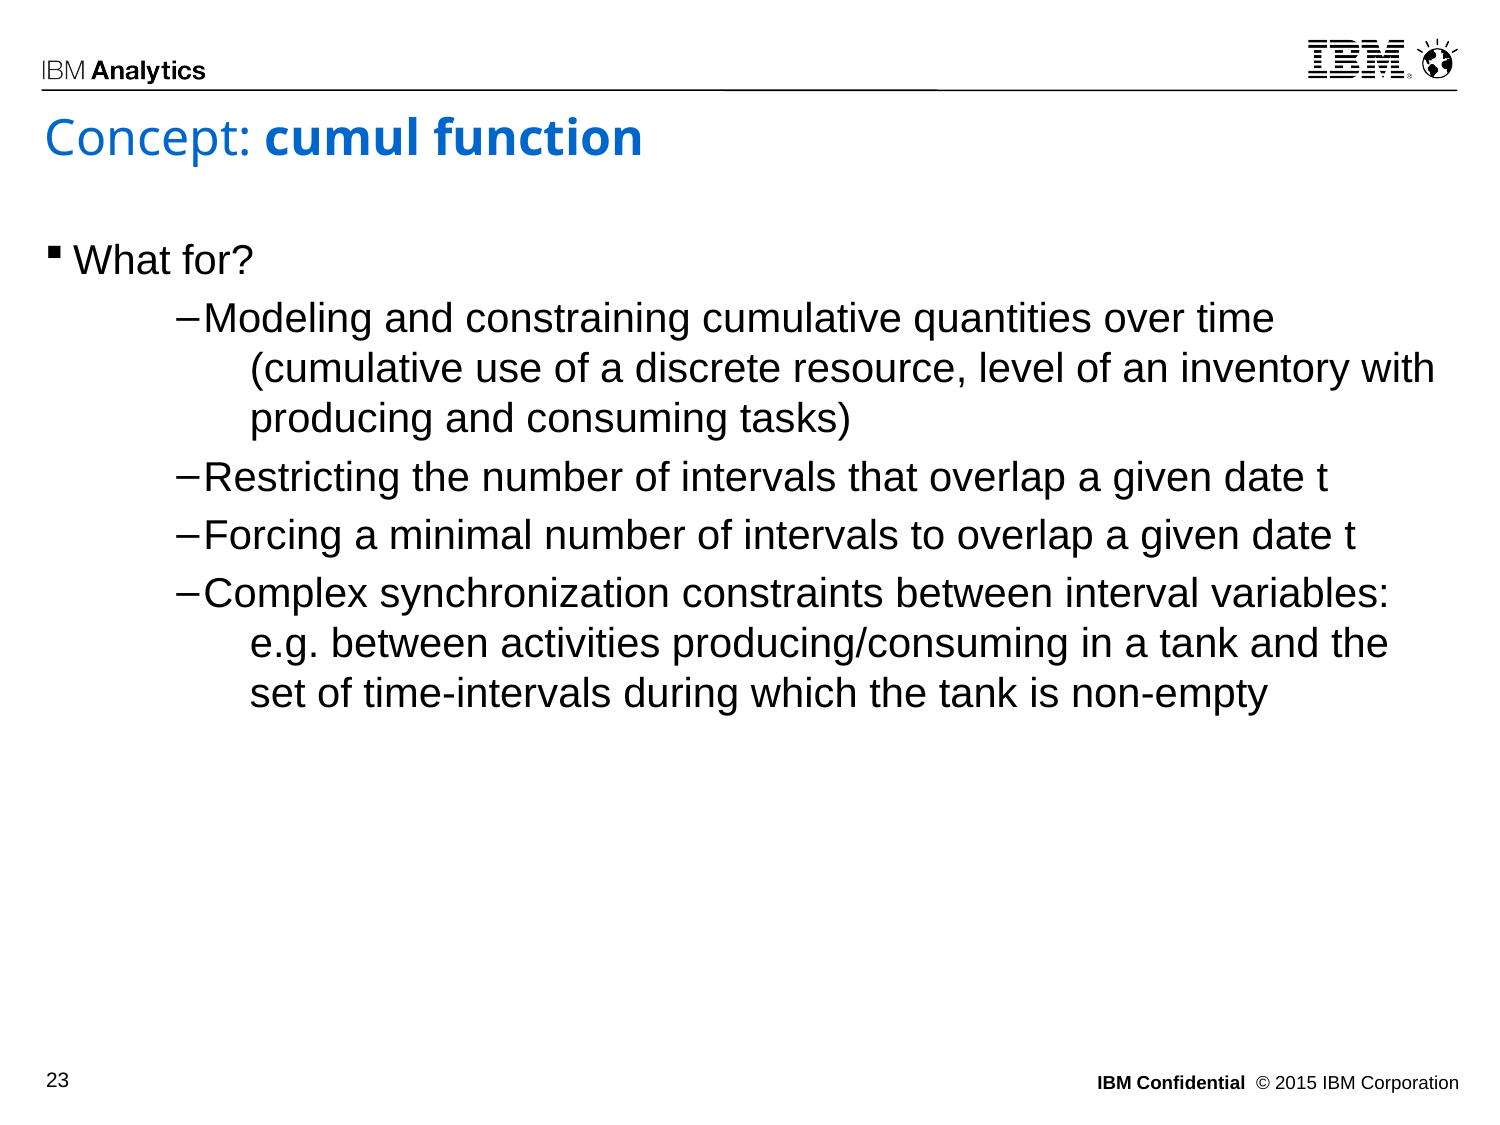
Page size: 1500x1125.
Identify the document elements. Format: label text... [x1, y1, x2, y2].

picture [24, 42, 224, 99]
picture [1294, 24, 1469, 91]
list What for? Modeling and constraining cumulative quantities over time (cumulative use of a discrete resource, level of an inventory with producing and consuming tasks) Restricting the number of intervals that overlap a given date t Forcing a minimal number of intervals to overlap a given date t Complex synchronization constraints between interval variables: e.g. between activities producing/consuming in a tank and the set of time-intervals during which the tank is non-empty [29, 224, 1456, 1066]
title Concept: cumul function [29, 97, 1500, 203]
